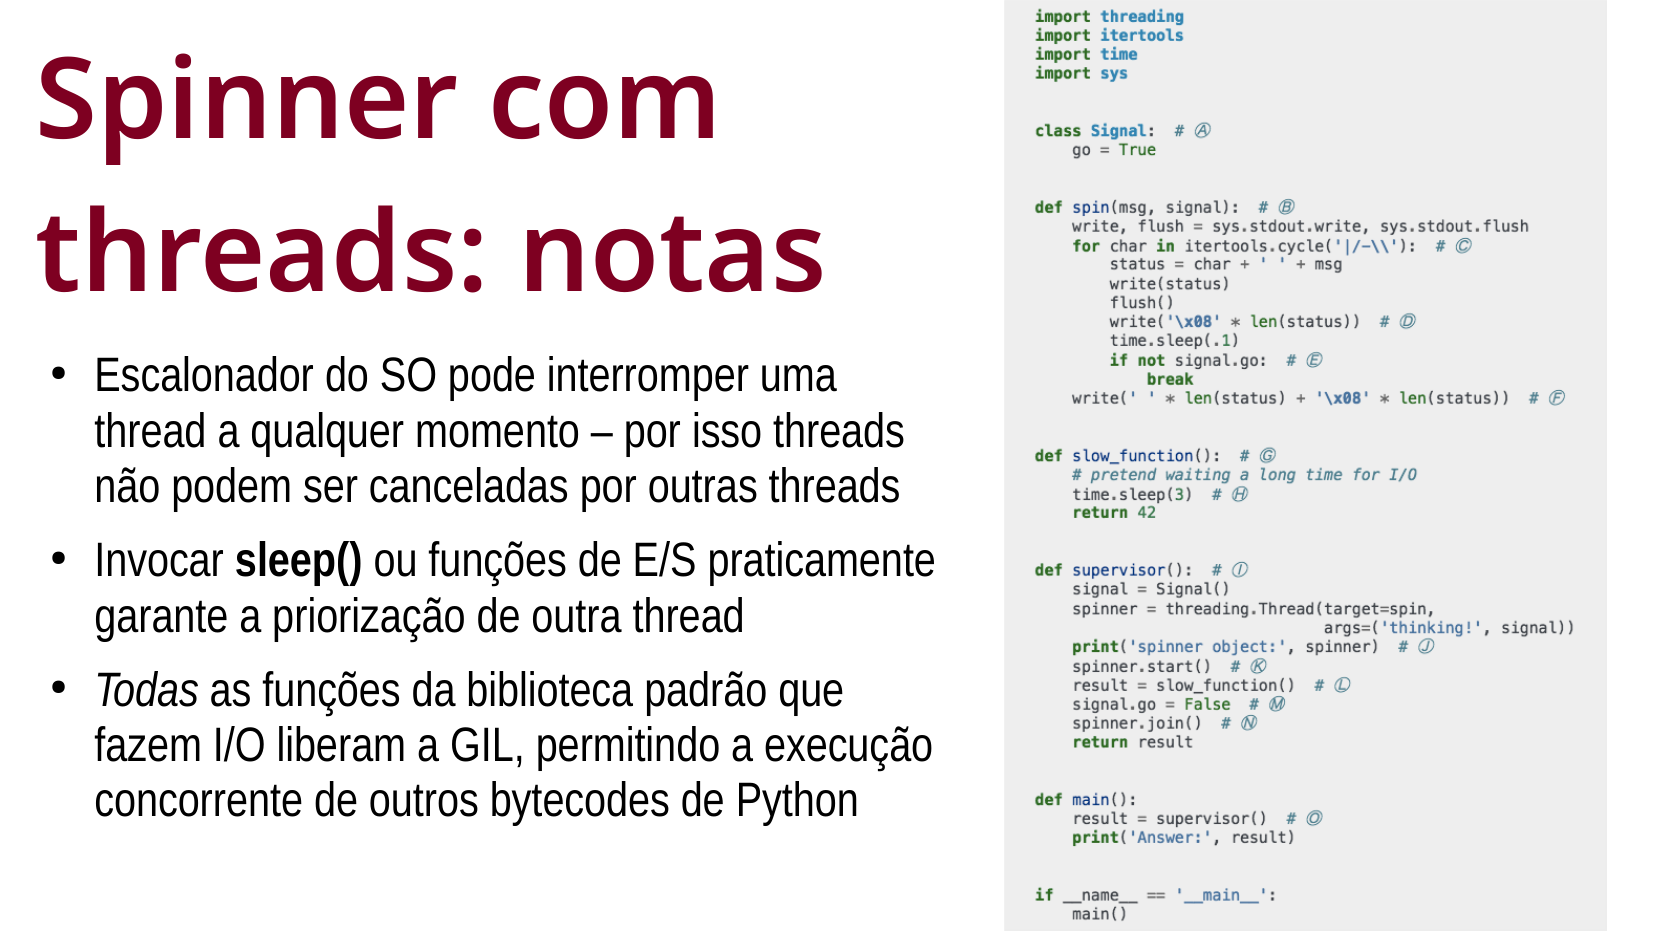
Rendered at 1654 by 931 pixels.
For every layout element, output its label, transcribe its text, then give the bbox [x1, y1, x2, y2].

picture [1004, 0, 1607, 931]
title Spinner com threads: notas [35, 59, 1004, 284]
list Escalonador do SO pode interromper uma thread a qualquer momento – por isso threads não podem ser canceladas por outras threads Invocar sleep() ou funções de E/S praticamente garante a priorização de outra thread Todas as funções da biblioteca padrão que fazem I/O liberam a GIL, permitindo a execução concorrente de outros bytecodes de Python [35, 346, 945, 886]
